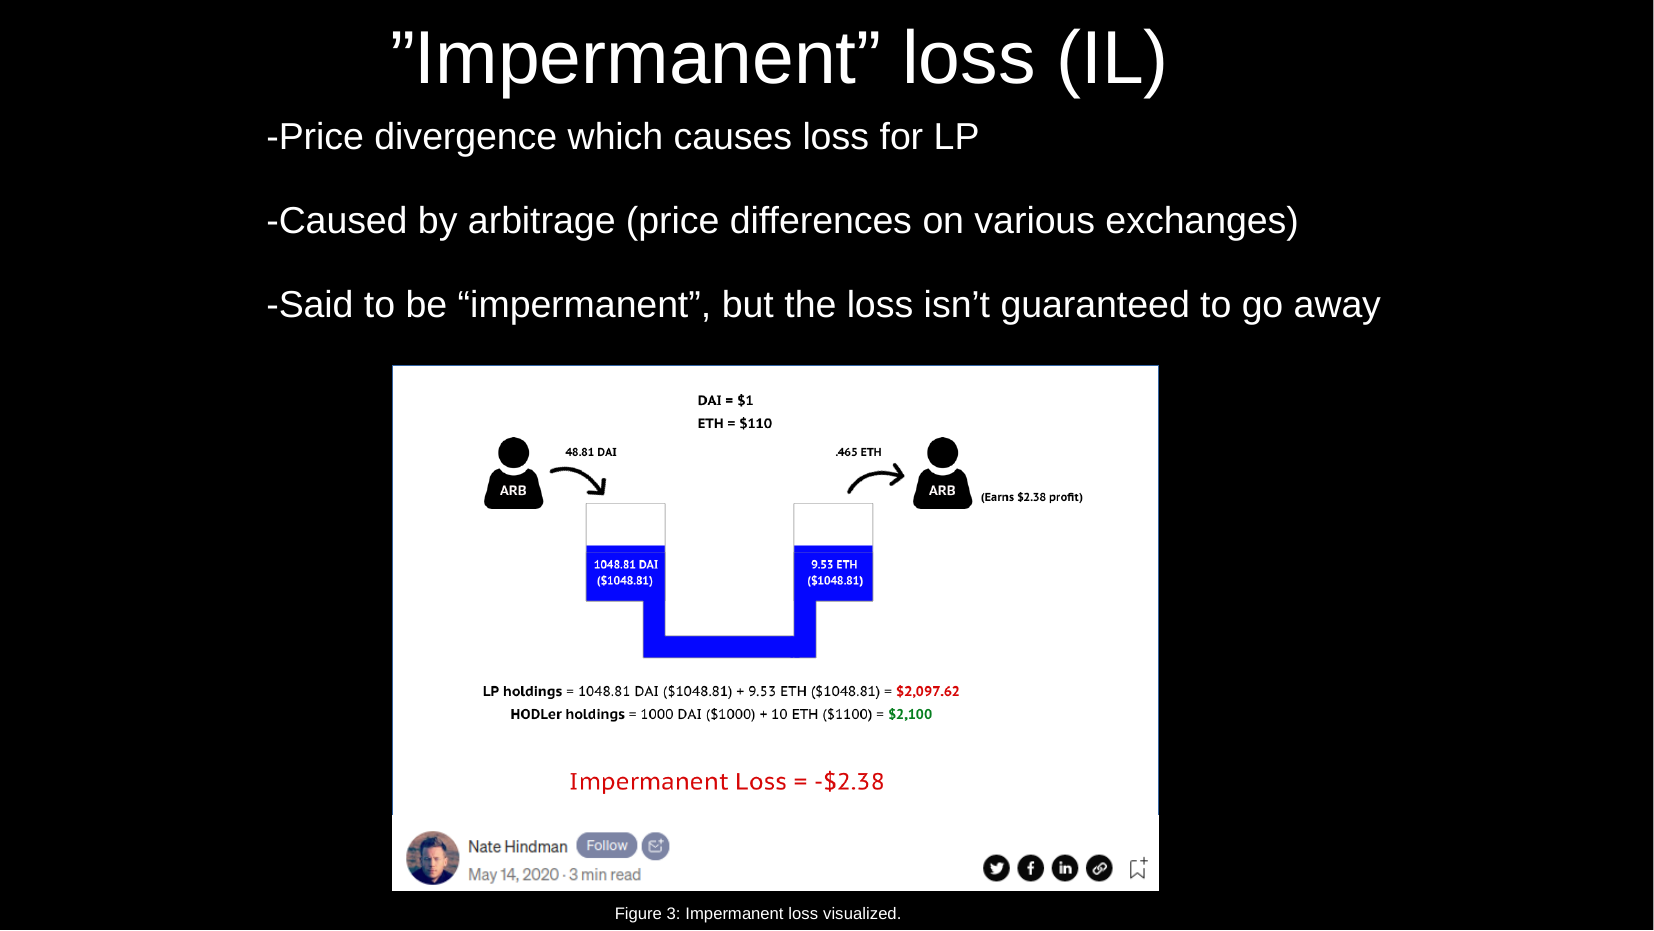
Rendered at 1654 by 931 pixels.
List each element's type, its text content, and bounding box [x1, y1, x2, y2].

text_box -Price divergence which causes loss for LP -Caused by arbitrage (price differences on various exchanges) -Said to be “impermanent”, but the loss isn’t guaranteed to go away [251, 0, 1654, 931]
picture [392, 380, 1159, 891]
text_box Figure 3: Impermanent loss visualized. [600, 896, 1111, 931]
